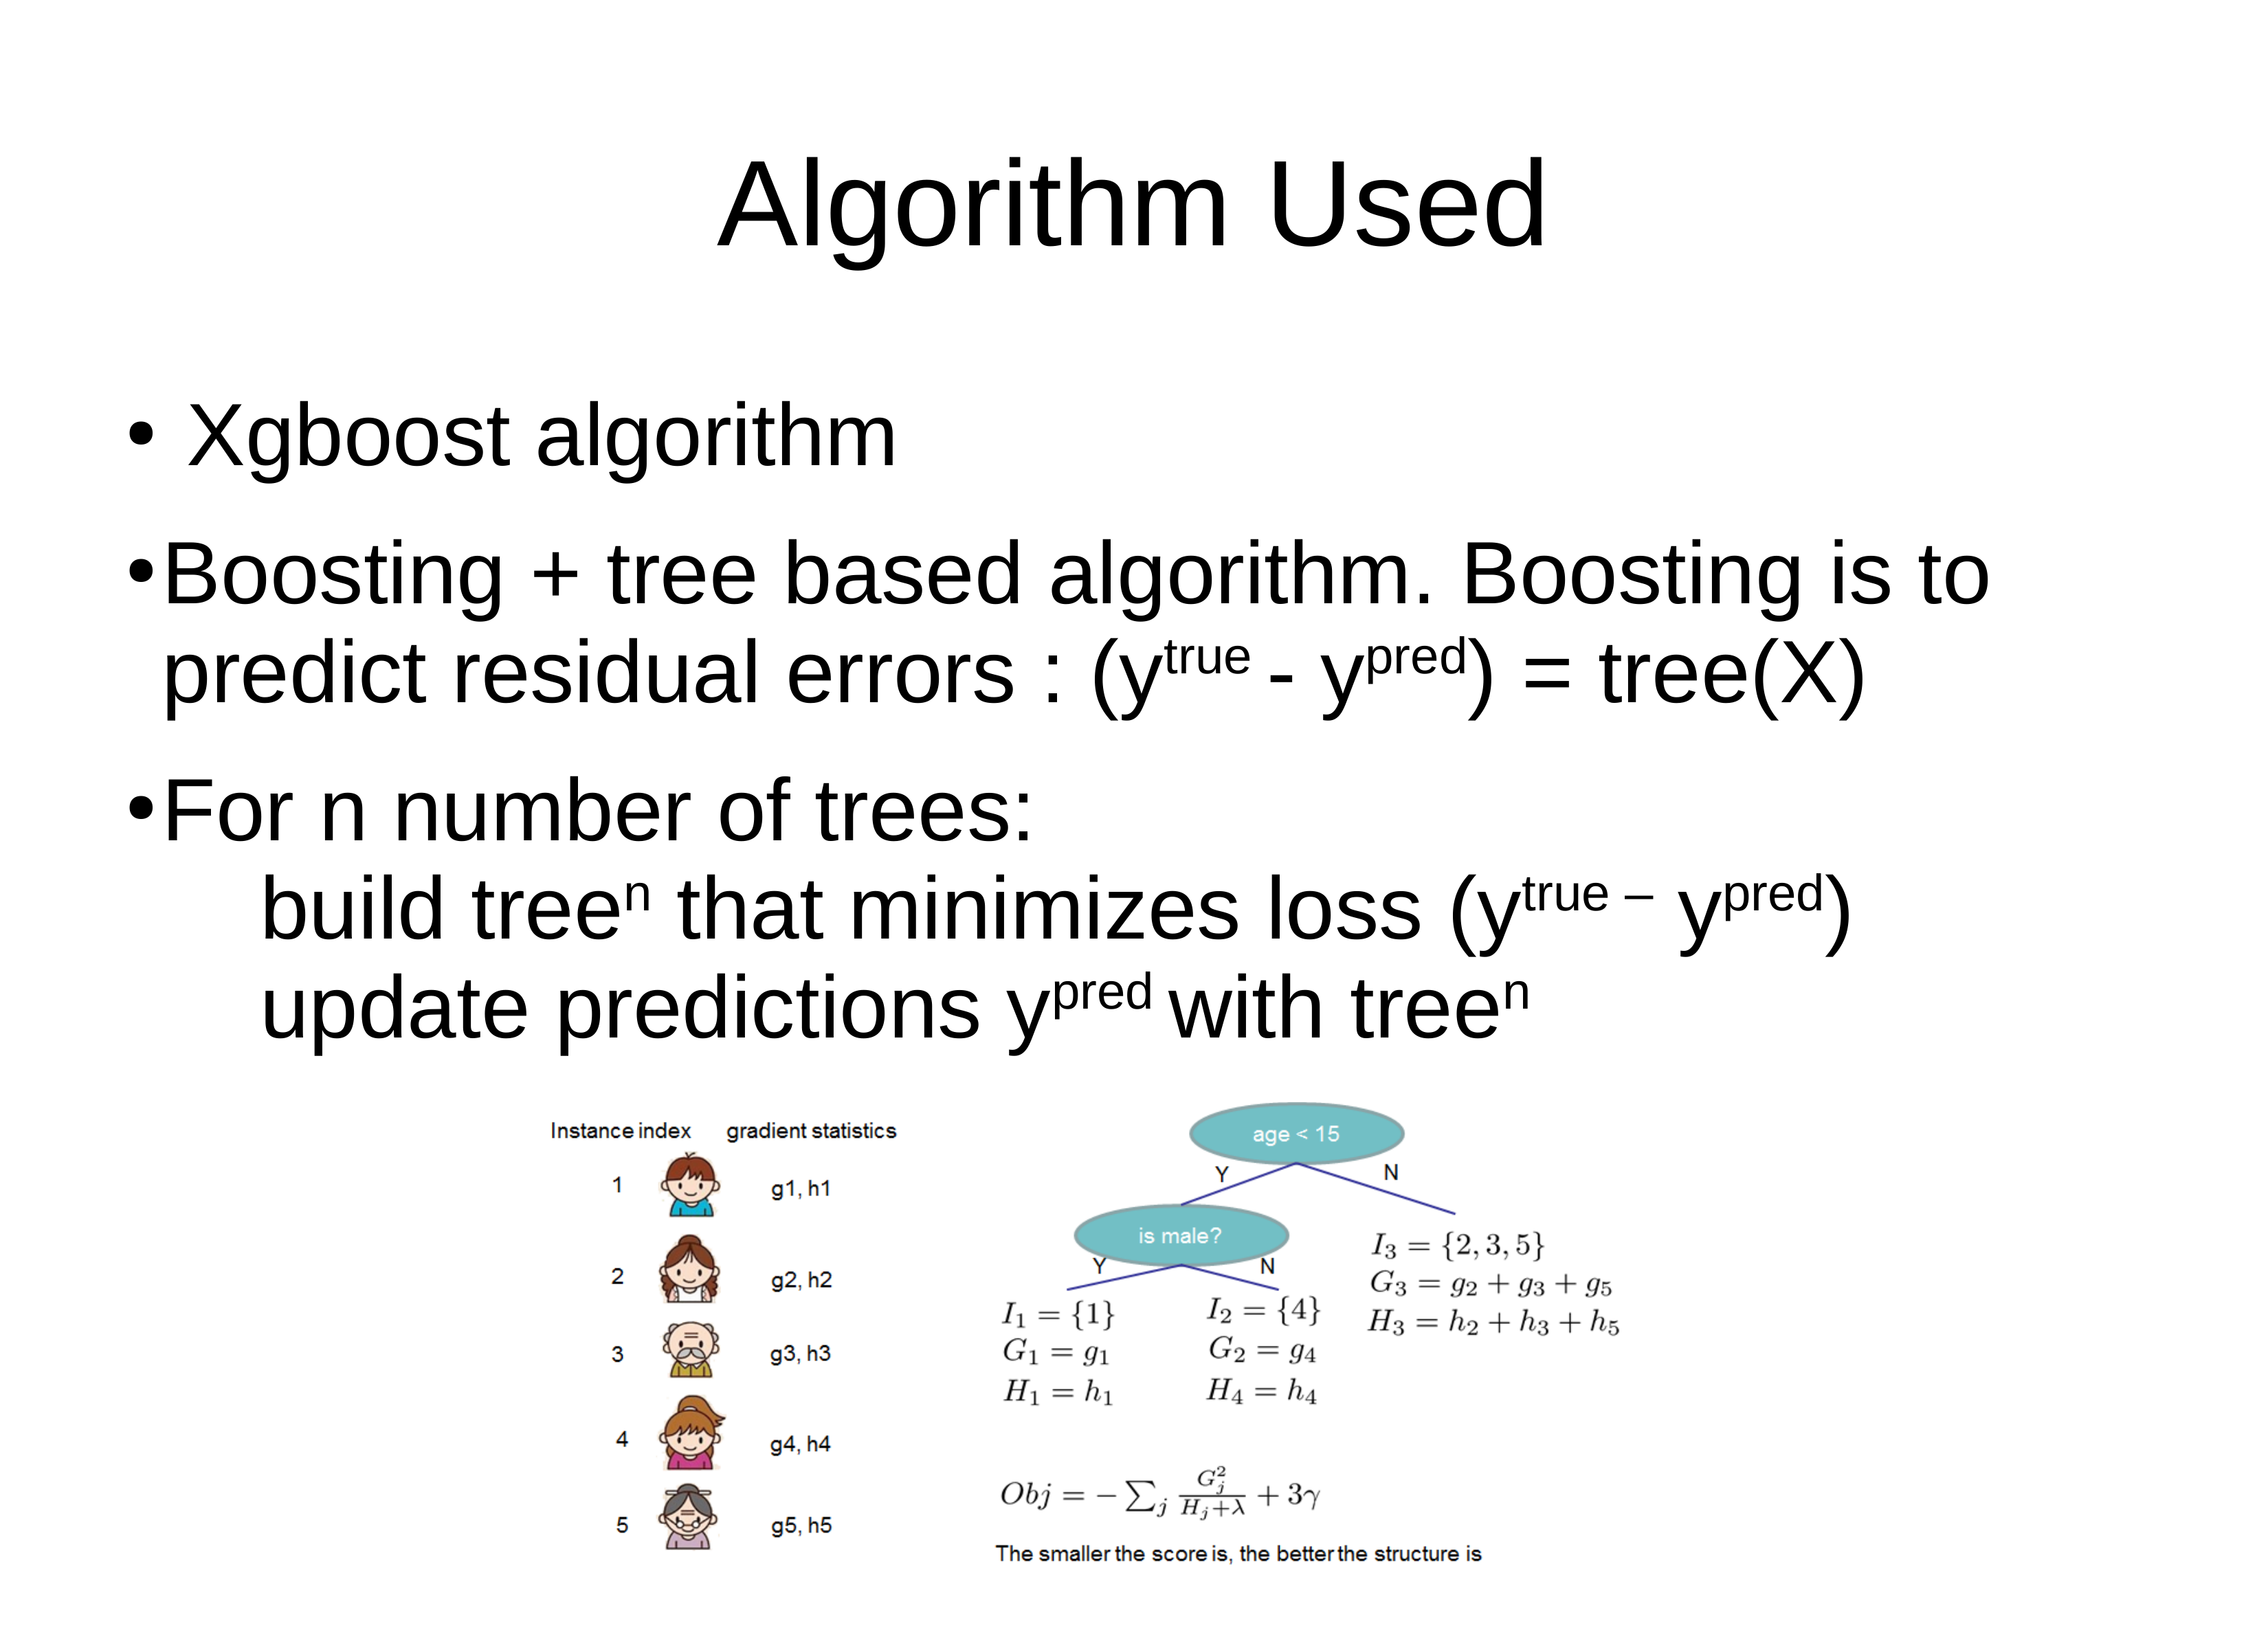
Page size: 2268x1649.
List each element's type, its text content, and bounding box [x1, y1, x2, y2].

picture [536, 1102, 1619, 1578]
title Algorithm Used [113, 65, 2155, 341]
list Xgboost algorithm Boosting + tree based algorithm. Boosting is to predict residual errors : (ytrue - ypred) = tree(X) For n number of trees: build treen that minimizes loss (ytrue – ypred) update predictions ypred with treen [113, 385, 2155, 1343]
